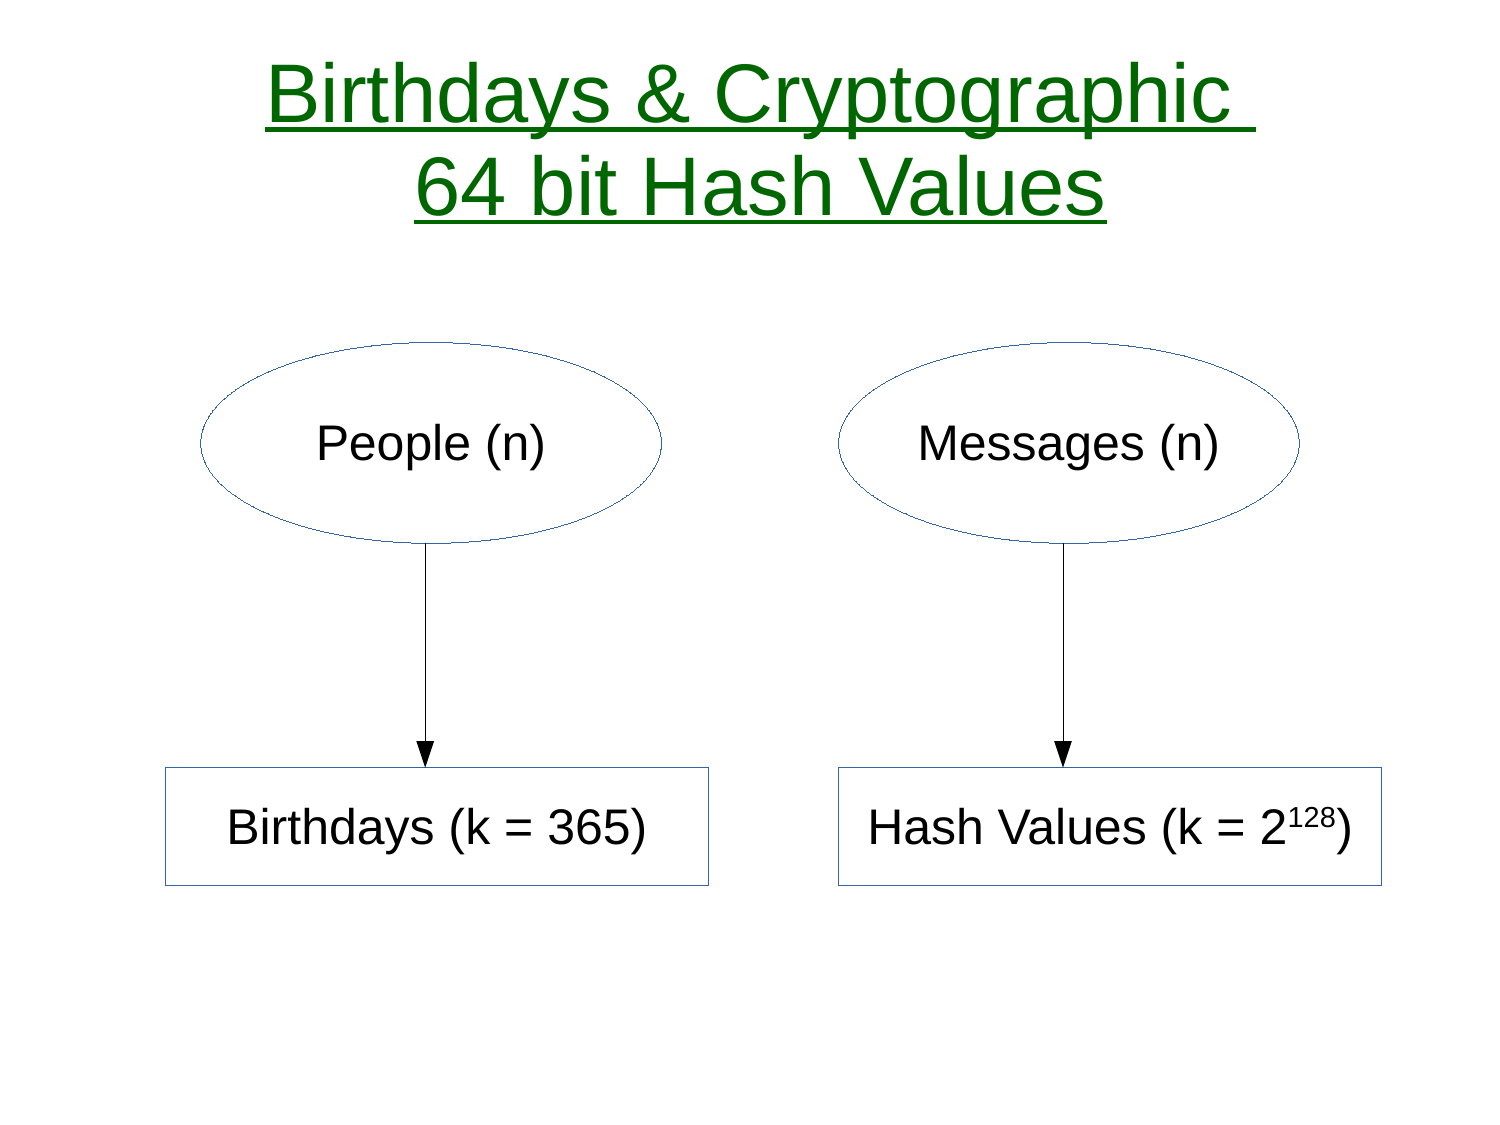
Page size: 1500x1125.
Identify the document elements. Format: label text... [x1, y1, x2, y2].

text_box Hash Values (k = 2128) [838, 767, 1382, 886]
title Birthdays & Cryptographic 64 bit Hash Values [75, 44, 1447, 236]
text_box Messages (n) [838, 342, 1300, 544]
text_box People (n) [200, 342, 662, 544]
text_box Birthdays (k = 365) [165, 767, 709, 886]
